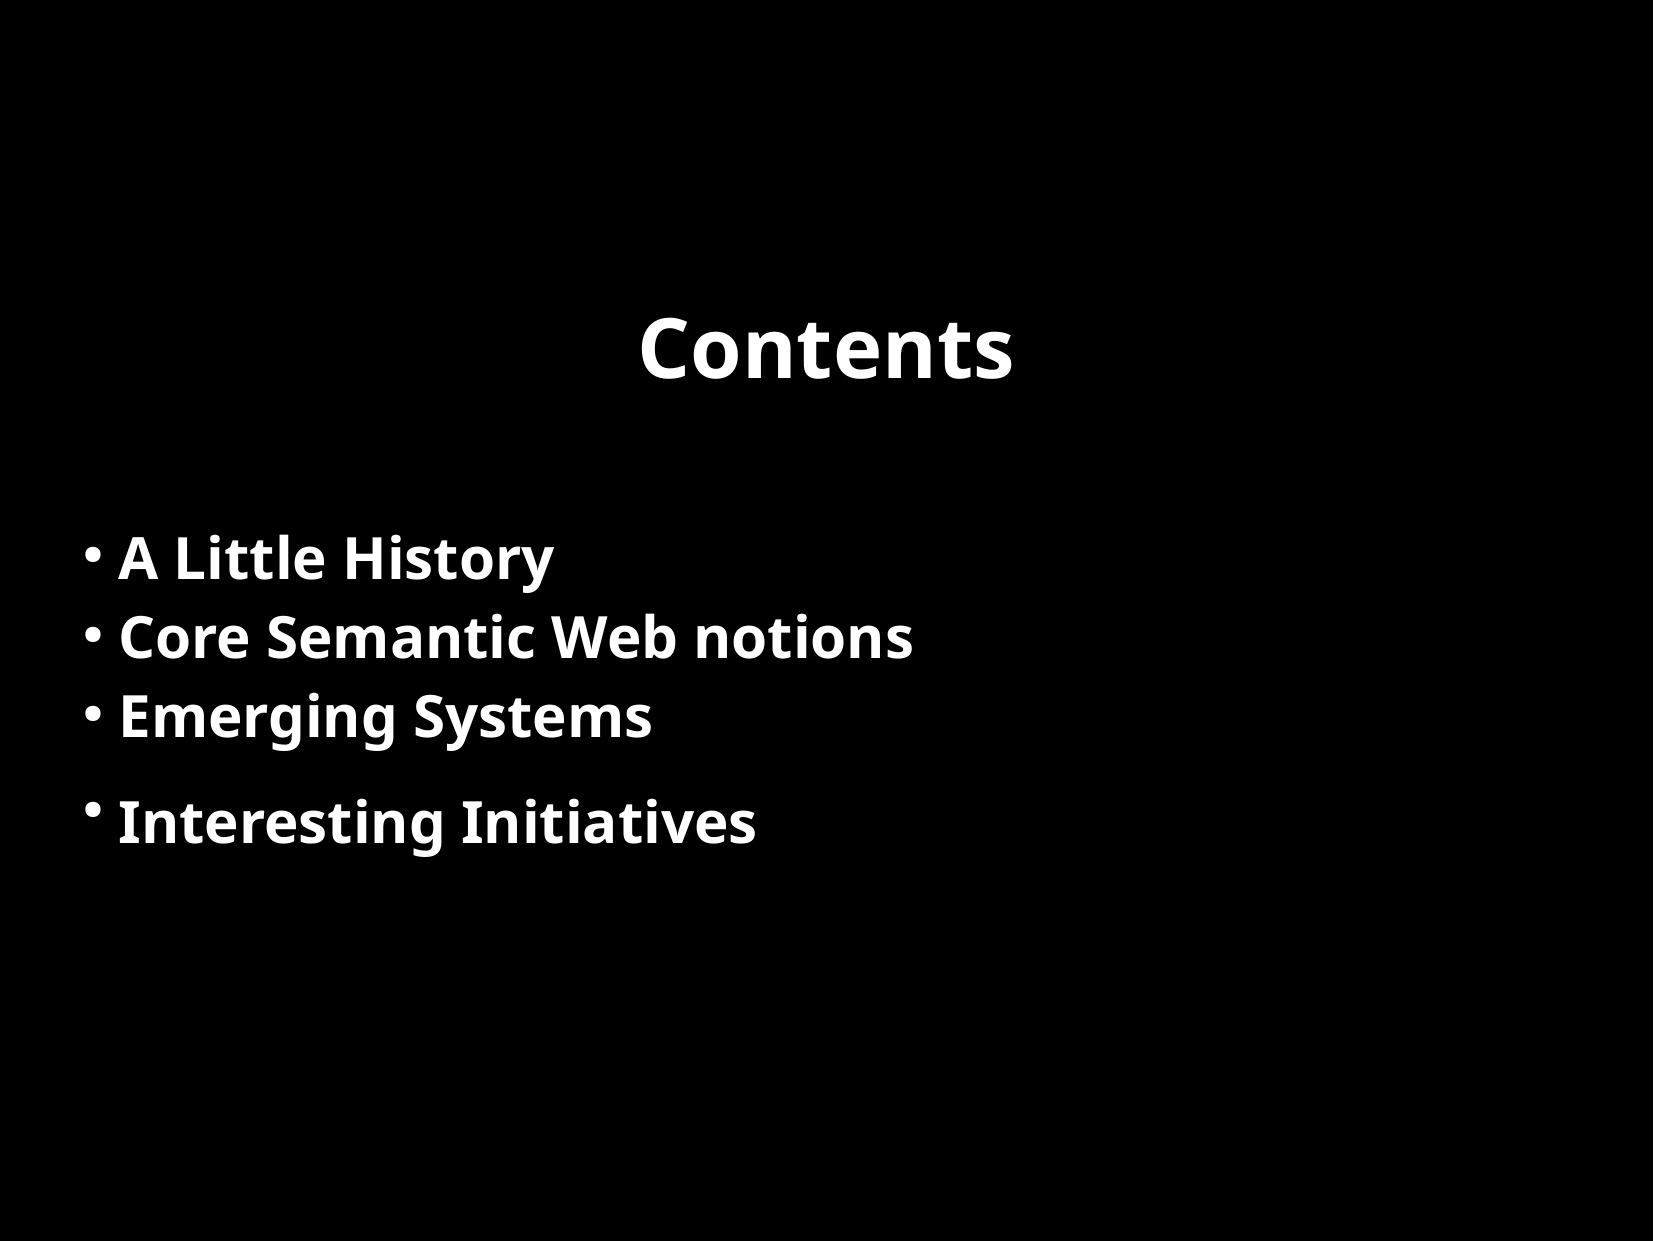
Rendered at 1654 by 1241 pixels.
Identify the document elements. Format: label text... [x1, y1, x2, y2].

subtitle Contents A Little History Core Semantic Web notions Emerging Systems Interesting Initiatives [82, 49, 1571, 1109]
